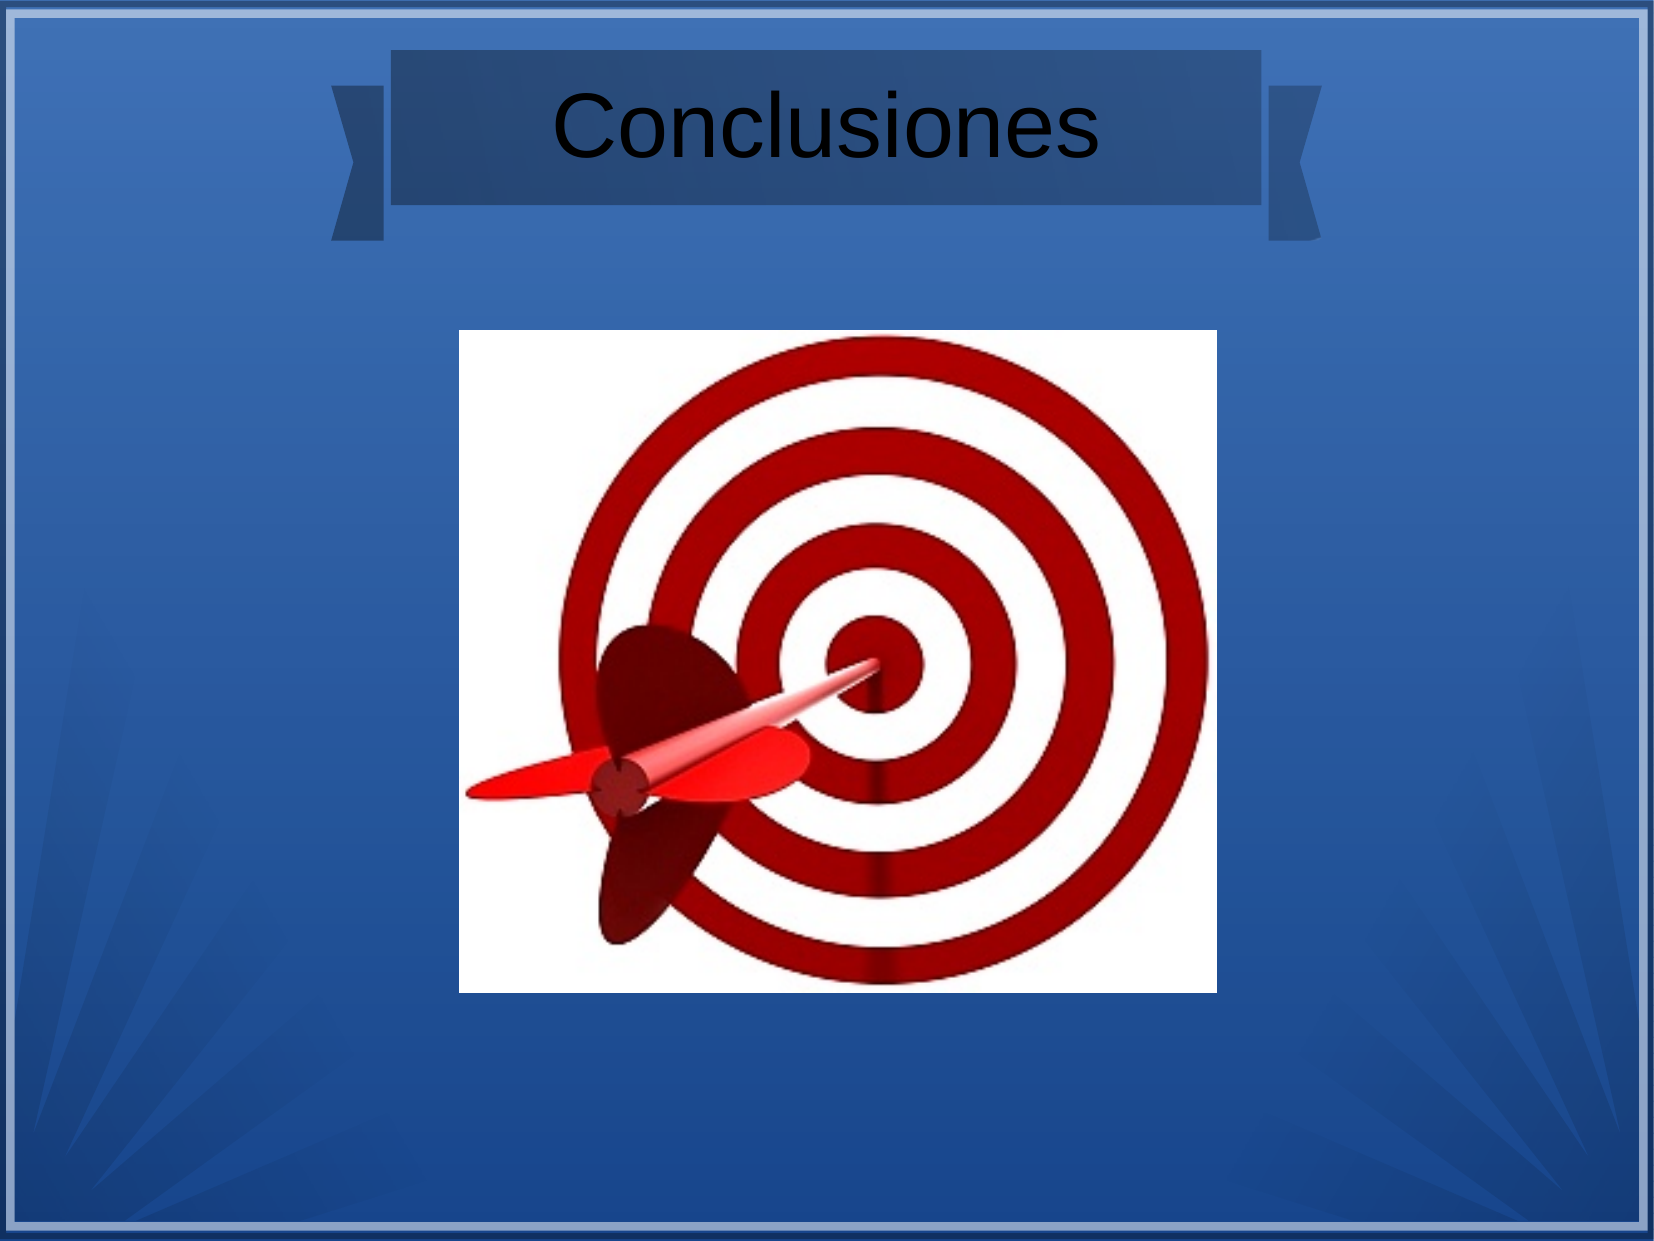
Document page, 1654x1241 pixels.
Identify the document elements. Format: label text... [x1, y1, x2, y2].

picture [459, 330, 1217, 993]
title Conclusiones [389, 47, 1264, 205]
